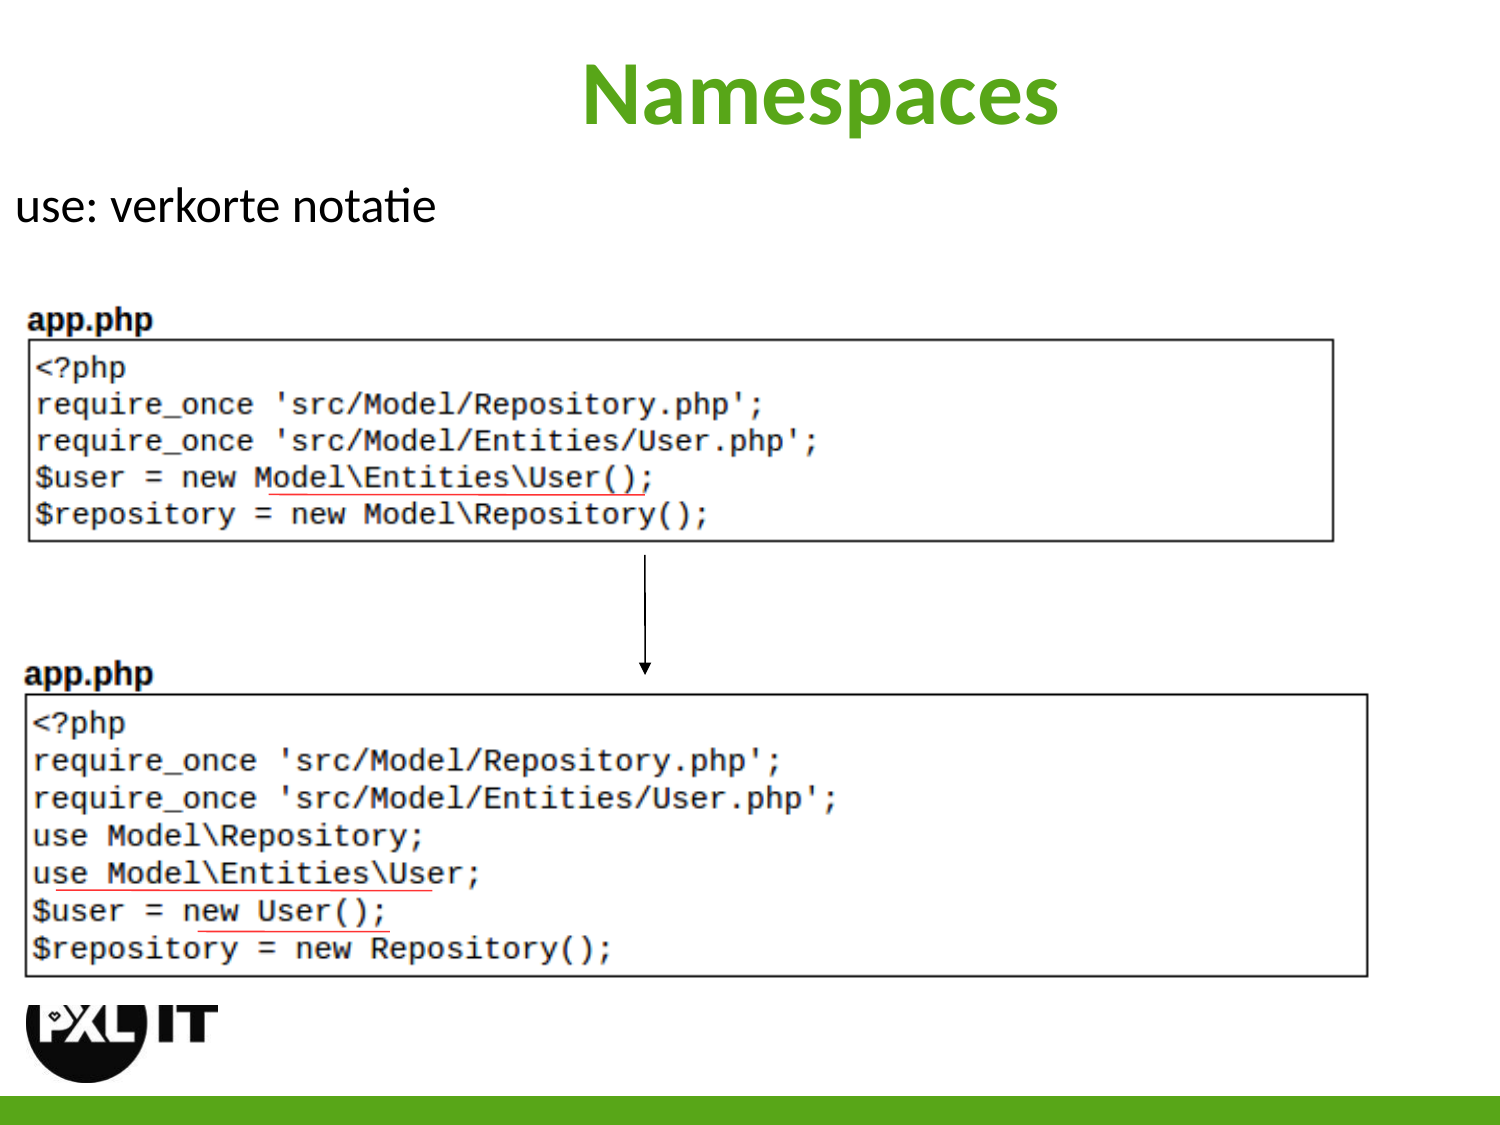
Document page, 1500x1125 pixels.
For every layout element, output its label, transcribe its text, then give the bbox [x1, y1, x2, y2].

picture [15, 646, 1396, 1083]
text_box use: verkorte notatie [0, 164, 975, 240]
text_box Namespaces [201, 24, 1440, 151]
picture [0, 254, 1365, 630]
